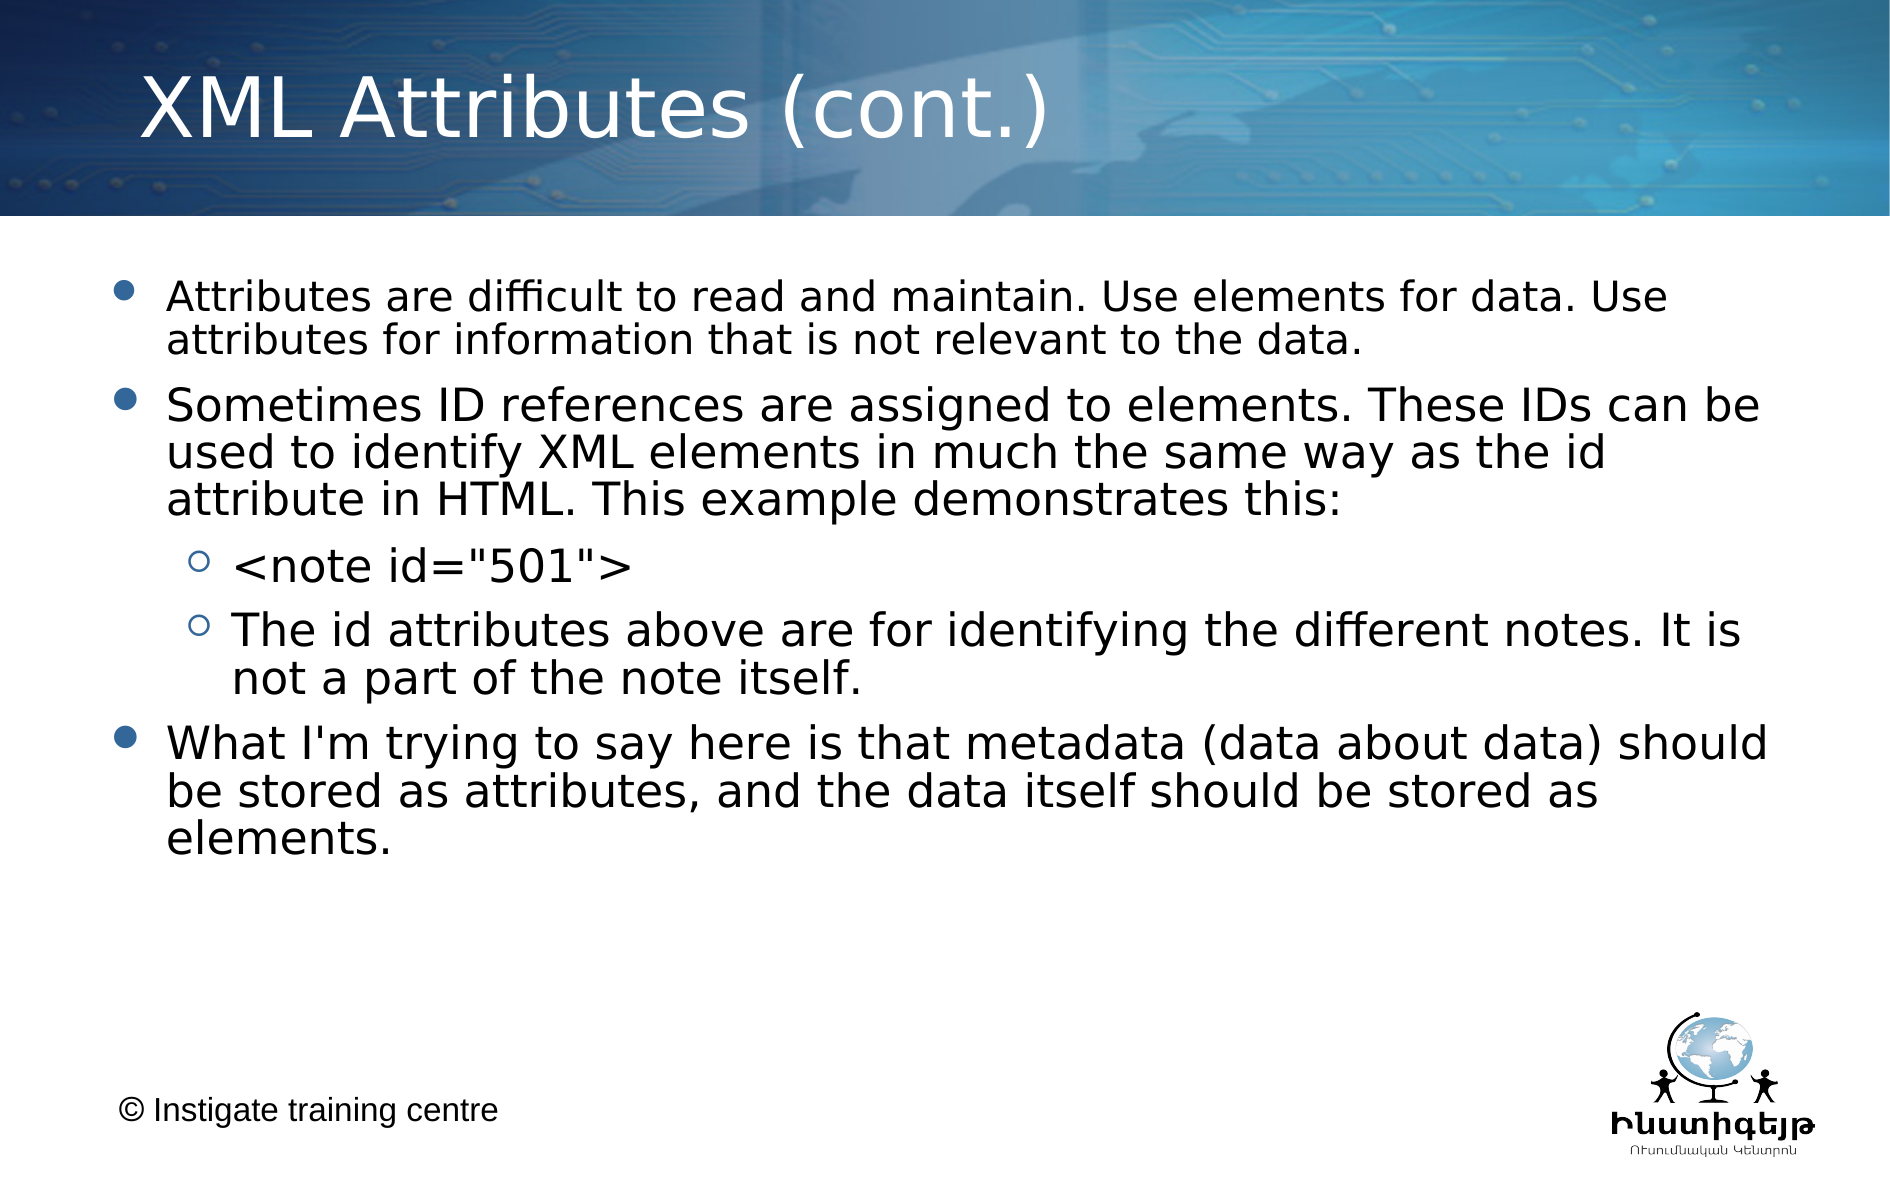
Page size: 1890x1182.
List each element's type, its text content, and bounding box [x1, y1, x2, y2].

picture [0, 0, 1890, 216]
text_box XML Attributes (cont.) [138, 82, 1801, 91]
picture [1612, 1012, 1815, 1157]
list Attributes are difficult to read and maintain. Use elements for data. Use attributes for information that is not relevant to the data. Sometimes ID references are assigned to elements. These IDs can be used to identify XML elements in much the same way as the id attribute in HTML. This example demonstrates this: <note id="501"> The id attributes above are for identifying the different notes. It is not a part of the note itself. What I'm trying to say here is that metadata (data about data) should be stored as attributes, and the data itself should be stored as elements. [110, 276, 1801, 300]
